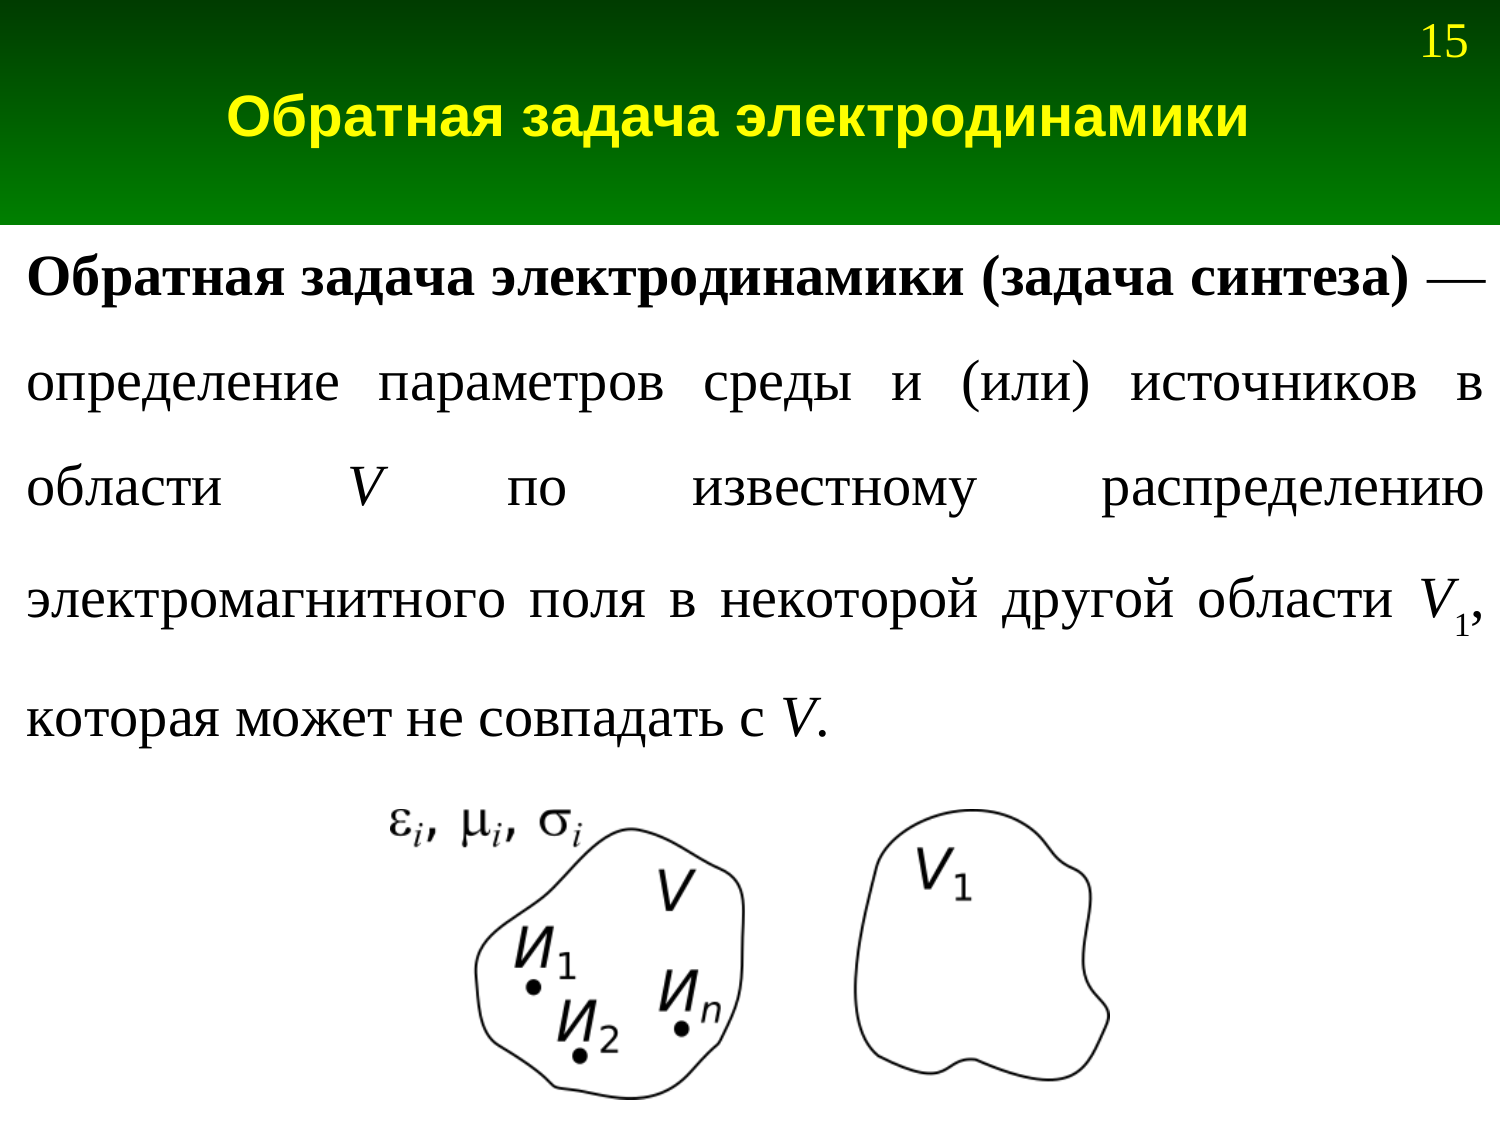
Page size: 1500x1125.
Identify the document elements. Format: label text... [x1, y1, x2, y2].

text_box Обратная задача электродинамики (задача синтеза) — определение параметров среды и (или) источников в области V по известному распределению электромагнитного поля в некоторой другой области V1, которая может не совпадать с V. [11, 194, 1500, 757]
picture [390, 809, 1110, 1100]
title Обратная задача электродинамики [88, 18, 1389, 194]
